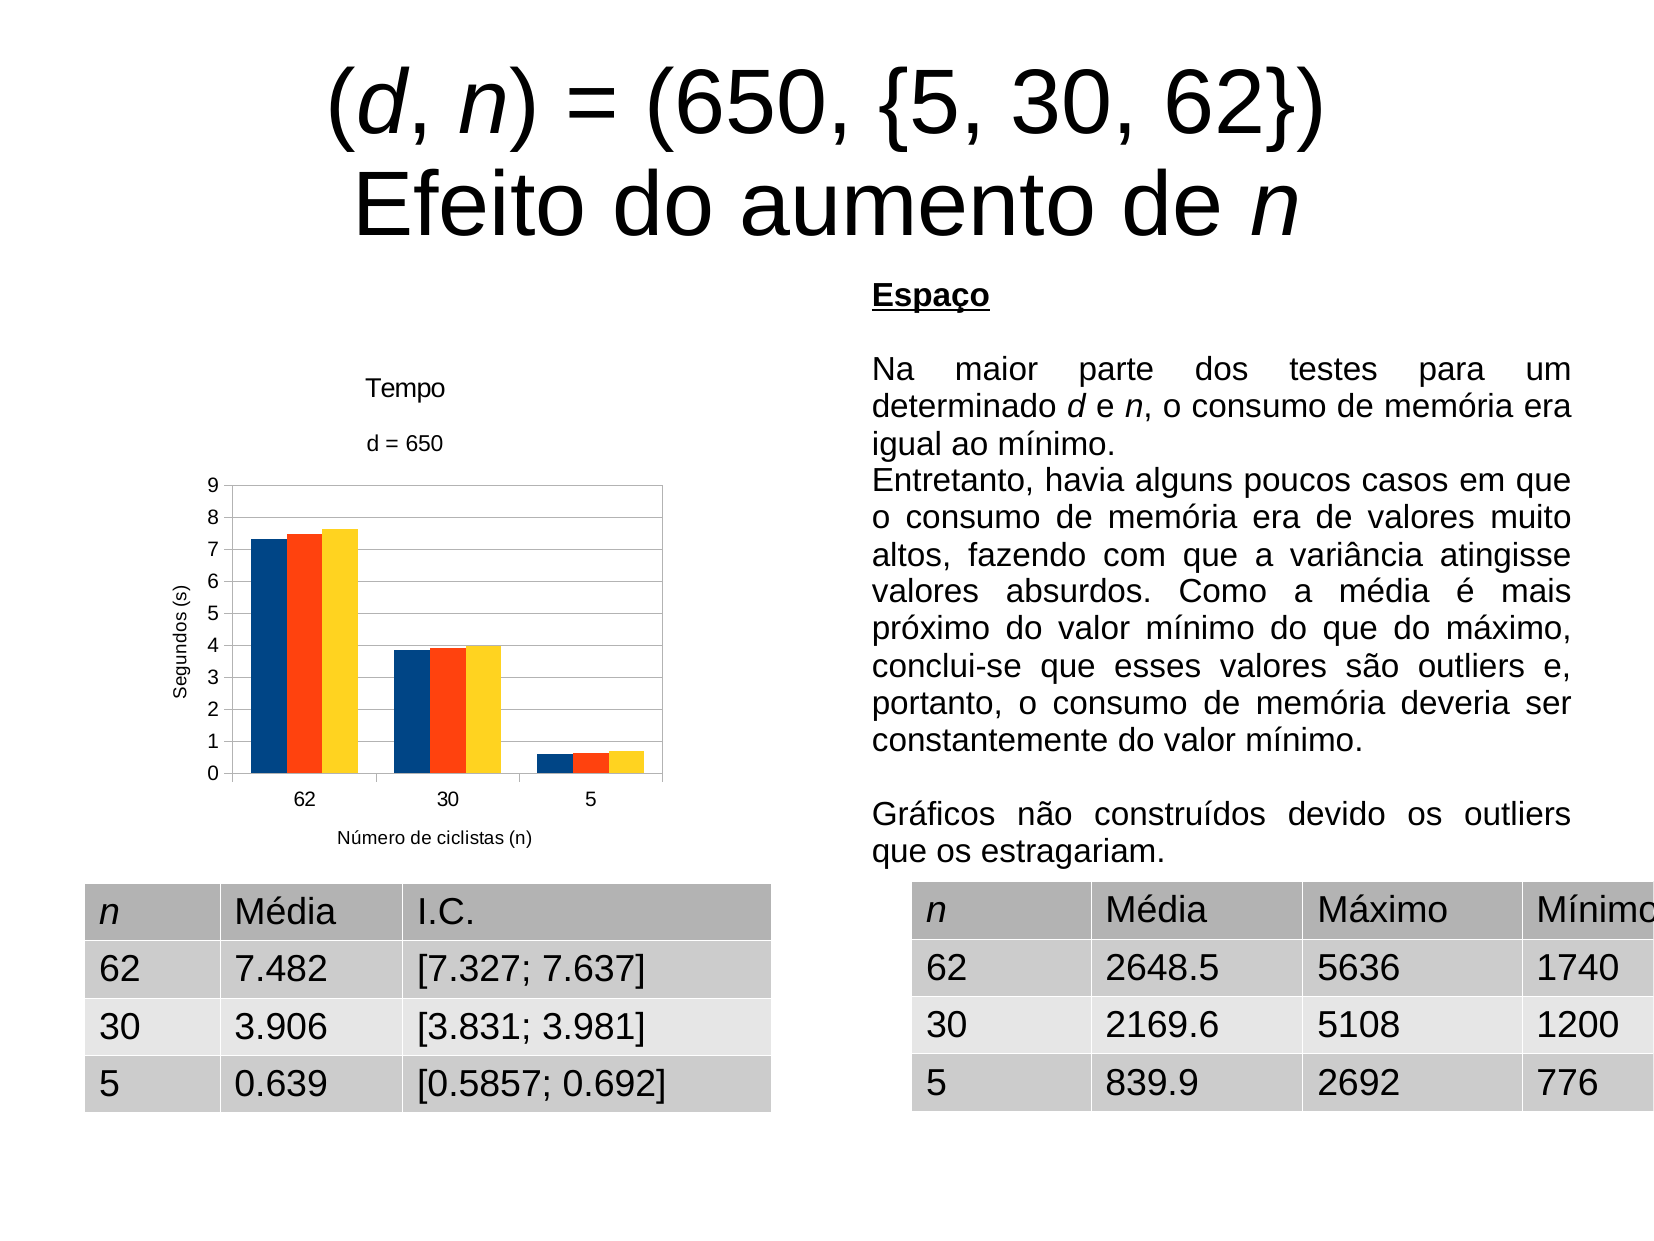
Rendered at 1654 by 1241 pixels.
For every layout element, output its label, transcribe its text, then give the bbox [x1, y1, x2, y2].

table_cell [3.831; 3.981] [403, 999, 771, 1055]
table_cell 1200 [1523, 997, 1654, 1053]
table_cell 30 [912, 997, 1091, 1053]
table_cell 2692 [1303, 1054, 1522, 1111]
title (d, n) = (650, {5, 30, 62}) Efeito do aumento de n [82, 49, 1571, 257]
table_cell 62 [85, 941, 220, 998]
table_cell 5 [912, 1054, 1091, 1111]
table_header I.C. [403, 884, 771, 940]
table_cell 1740 [1523, 940, 1654, 996]
table_header Mínimo [1643, 904, 1654, 920]
table_header Máximo [1303, 882, 1522, 939]
table_cell 2648.5 [1092, 940, 1302, 996]
table_cell 5636 [1303, 940, 1522, 996]
table_header Média [221, 884, 402, 940]
table_cell 5108 [1303, 997, 1522, 1053]
table_cell 776 [1523, 1054, 1654, 1111]
table_cell 839.9 [1092, 1054, 1302, 1111]
table_cell 7.482 [221, 941, 402, 998]
chart [136, 347, 674, 880]
table_header n [912, 882, 1091, 939]
table_cell 3.906 [221, 999, 402, 1055]
table_cell [0.5857; 0.692] [403, 1056, 771, 1112]
table_cell 0.639 [221, 1056, 402, 1112]
table_cell 30 [85, 999, 220, 1055]
table_cell [7.327; 7.637] [403, 941, 771, 998]
table_header n [85, 884, 220, 940]
text_box Espaço Na maior parte dos testes para um determinado d e n, o consumo de memória era igual ao mínimo. Entretanto, havia alguns poucos casos em que o consumo de memória era de valores muito altos, fazendo com que a variância atingisse valores absurdos. Como a média é mais próximo do valor mínimo do que do máximo, conclui-se que esses valores são outliers e, portanto, o consumo de memória deveria ser constantemente do valor mínimo. Gráficos não construídos devido os outliers que os estragariam. [871, 272, 1573, 874]
table_header Média [1092, 882, 1302, 939]
table_cell 2169.6 [1092, 997, 1302, 1053]
table_header Mínimo [1523, 882, 1654, 939]
table_cell 5 [85, 1056, 220, 1112]
table_cell 62 [912, 940, 1091, 996]
